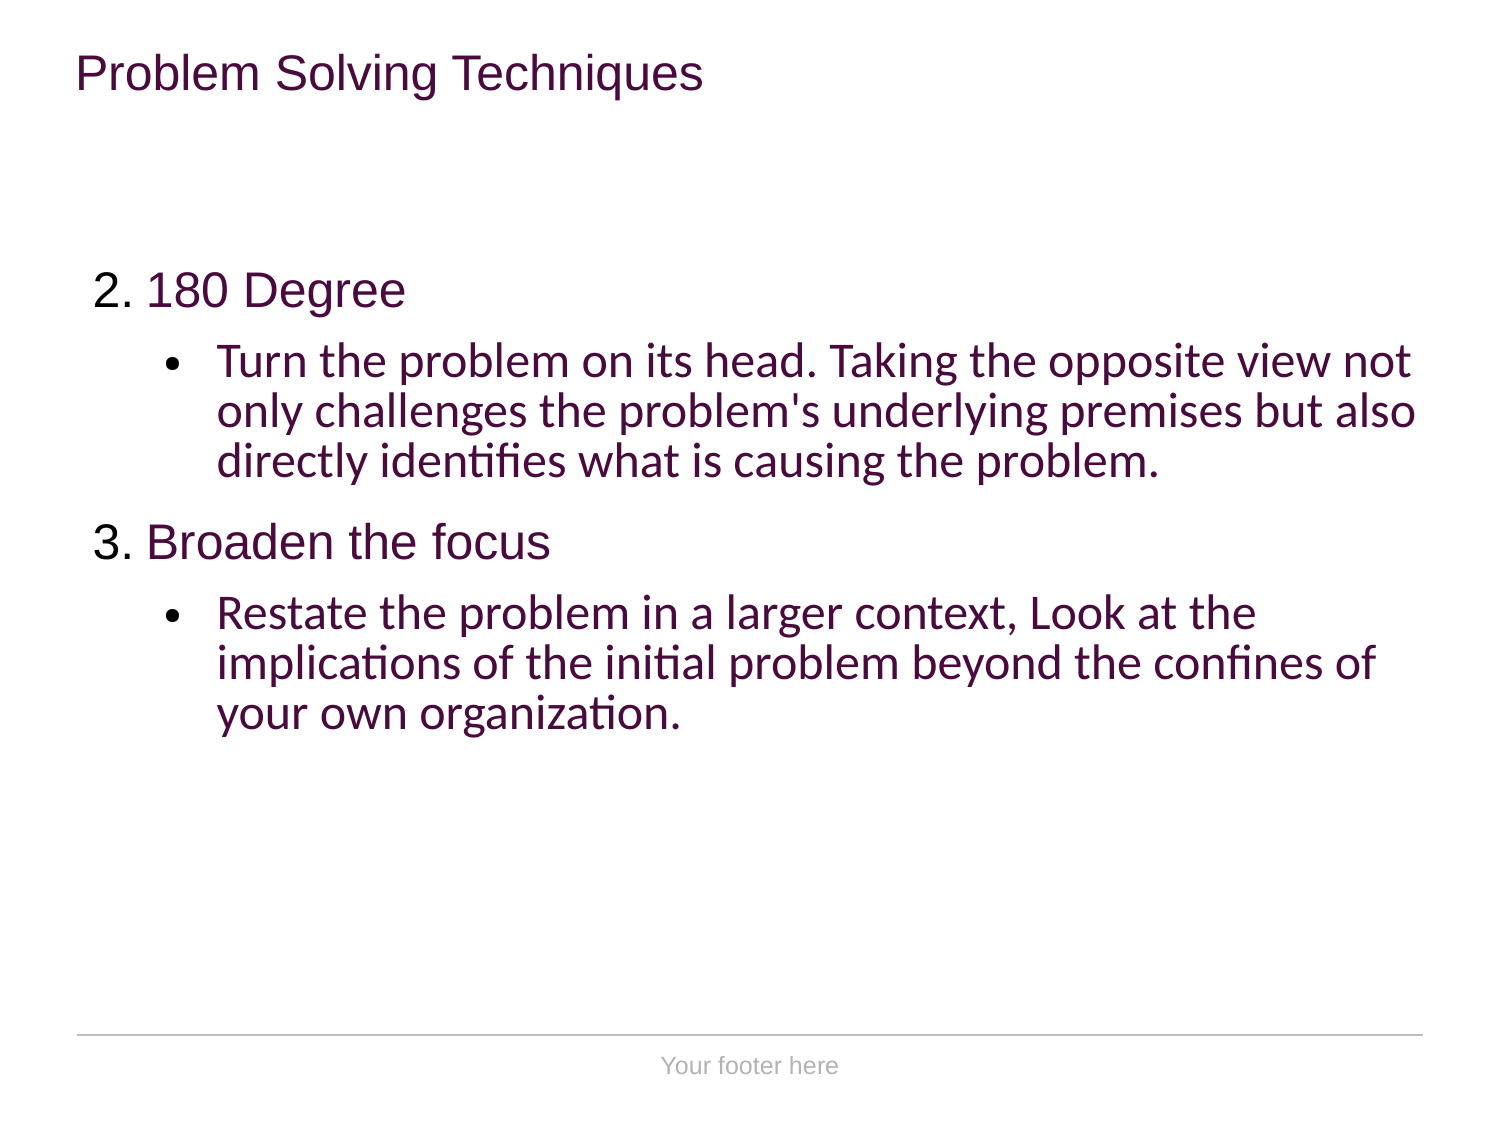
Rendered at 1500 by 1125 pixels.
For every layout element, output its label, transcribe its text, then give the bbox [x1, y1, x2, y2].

list 180 Degree Turn the problem on its head. Taking the opposite view not only challenges the problem's underlying premises but also directly identifies what is causing the problem. Broaden the focus Restate the problem in a larger context, Look at the implications of the initial problem beyond the confines of your own organization. [75, 262, 1425, 1005]
title Problem Solving Techniques [75, 45, 1425, 233]
